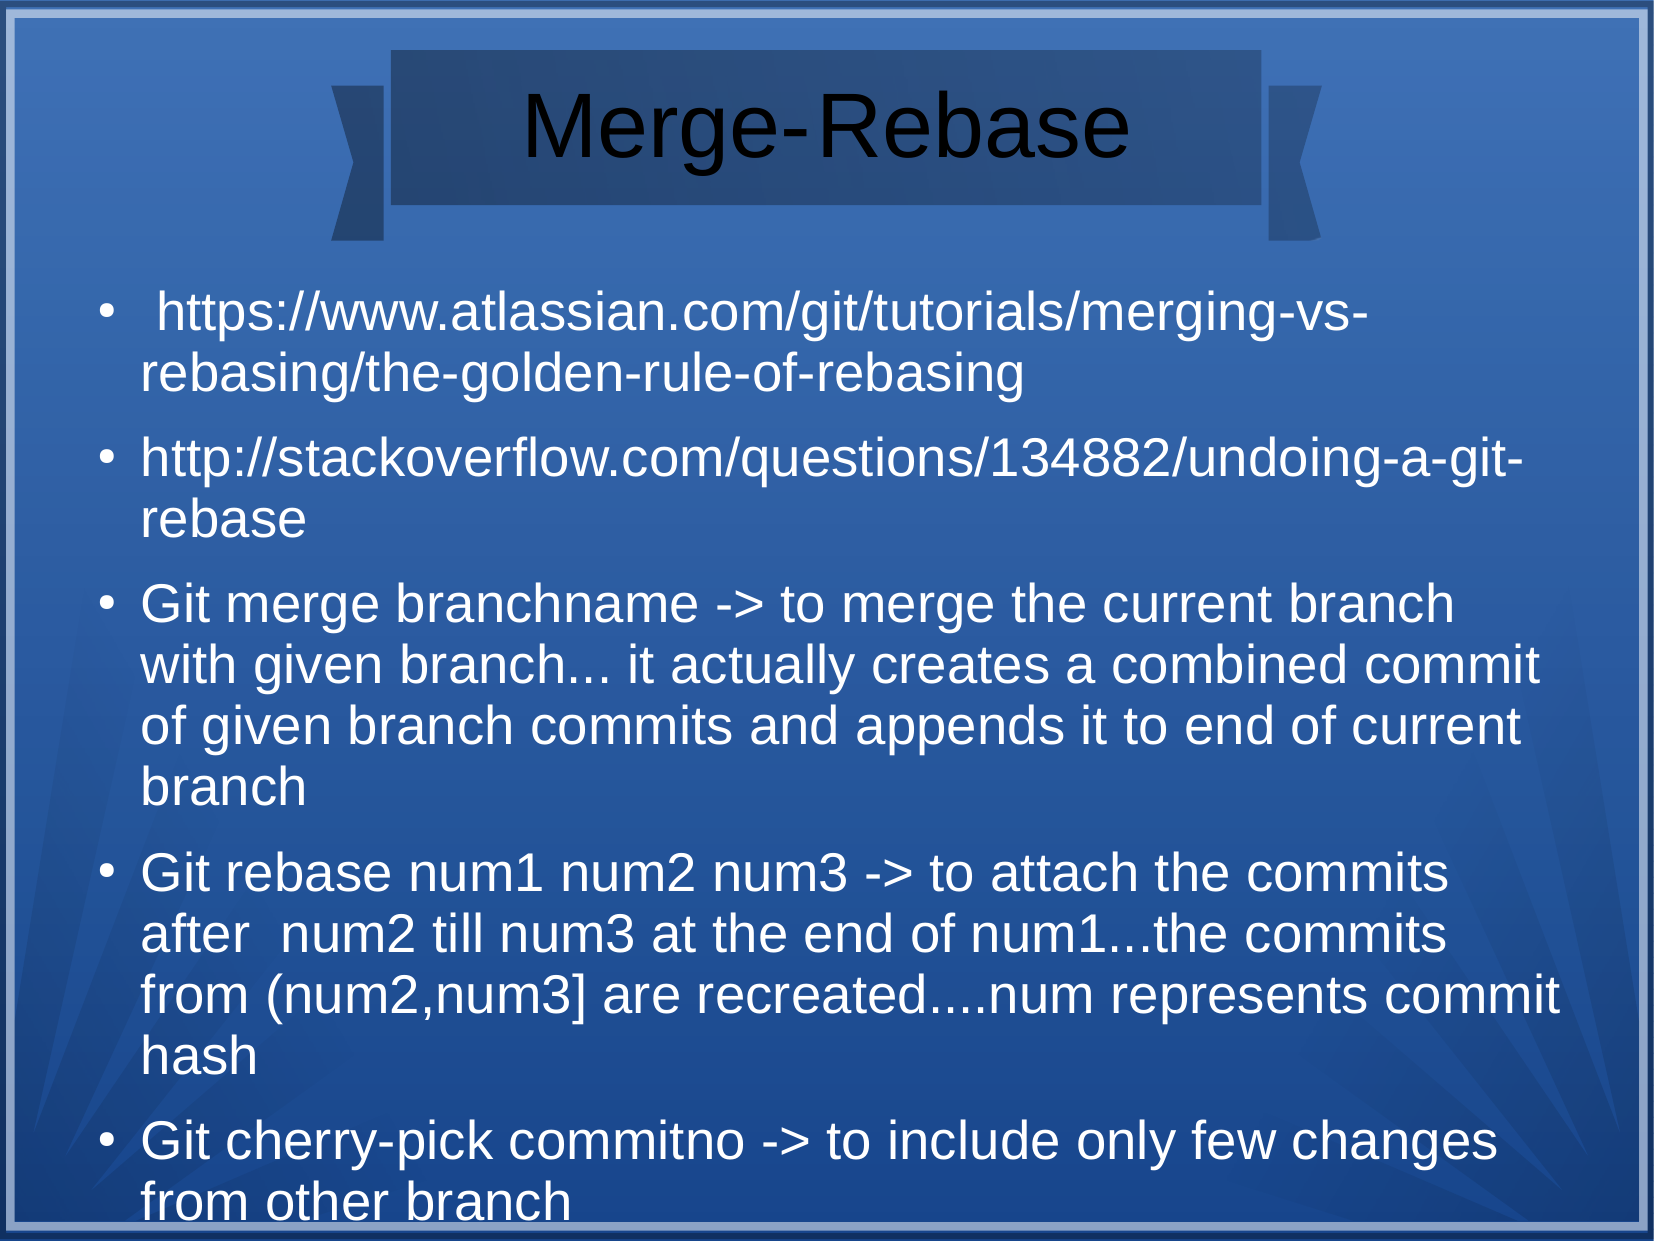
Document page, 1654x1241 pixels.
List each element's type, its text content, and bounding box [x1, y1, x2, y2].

title Merge- Rebase [389, 47, 1264, 205]
list https://www.atlassian.com/git/tutorials/merging-vs-rebasing/the-golden-rule-of-rebasing http://stackoverflow.com/questions/134882/undoing-a-git-rebase Git merge branchname -> to merge the current branch with given branch... it actually creates a combined commit of given branch commits and appends it to end of current branch Git rebase num1 num2 num3 -> to attach the commits after num2 till num3 at the end of num1...the commits from (num2,num3] are recreated....num represents commit hash Git cherry-pick commitno -> to include only few changes from other branch [82, 281, 1571, 1241]
